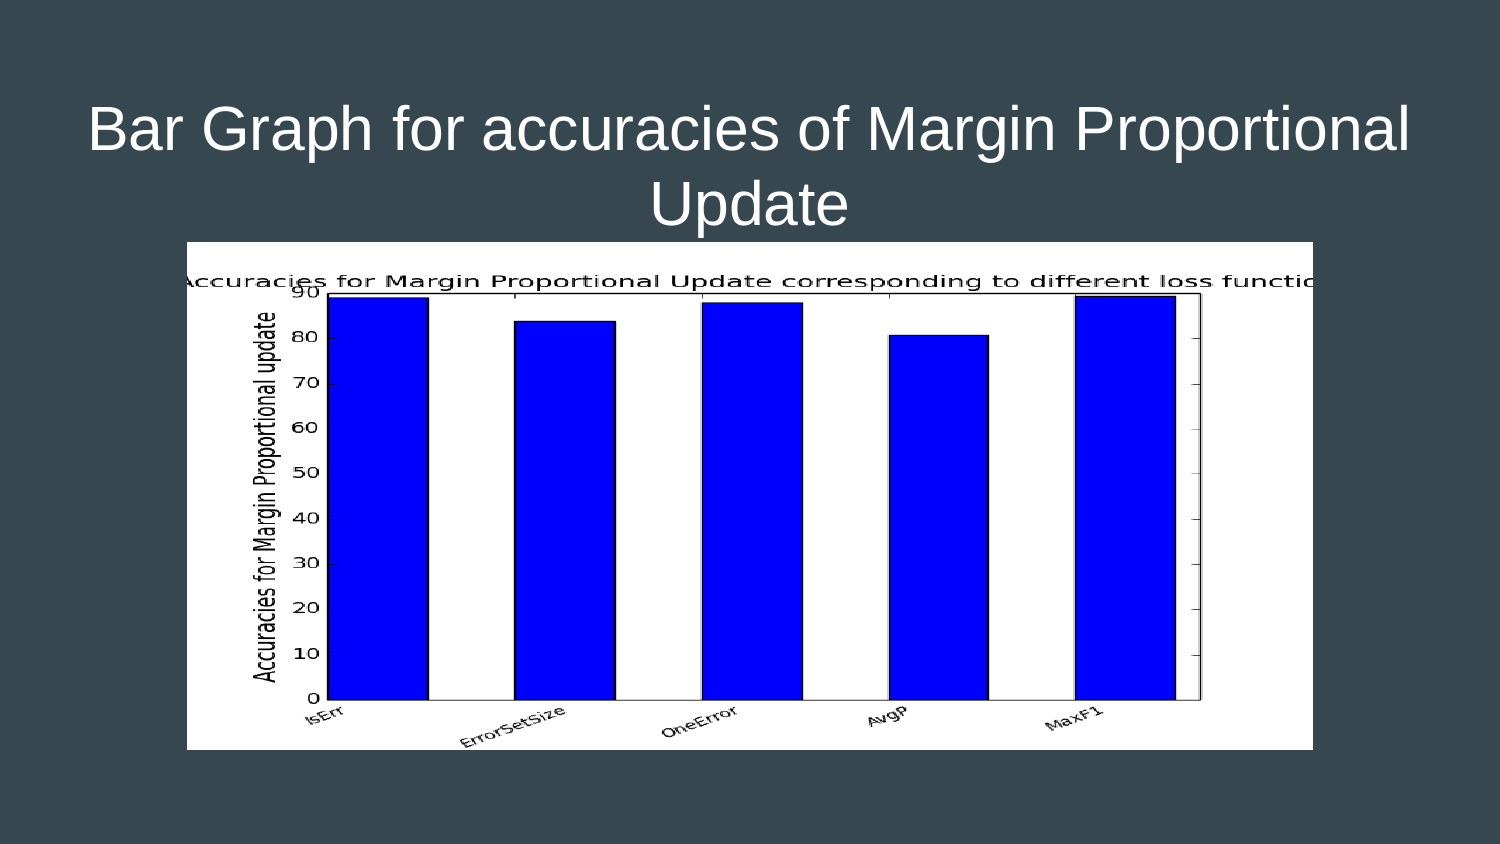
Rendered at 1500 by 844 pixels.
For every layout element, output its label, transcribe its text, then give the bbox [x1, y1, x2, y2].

picture [187, 242, 1313, 750]
title Bar Graph for accuracies of Margin Proportional Update [51, 72, 1449, 167]
